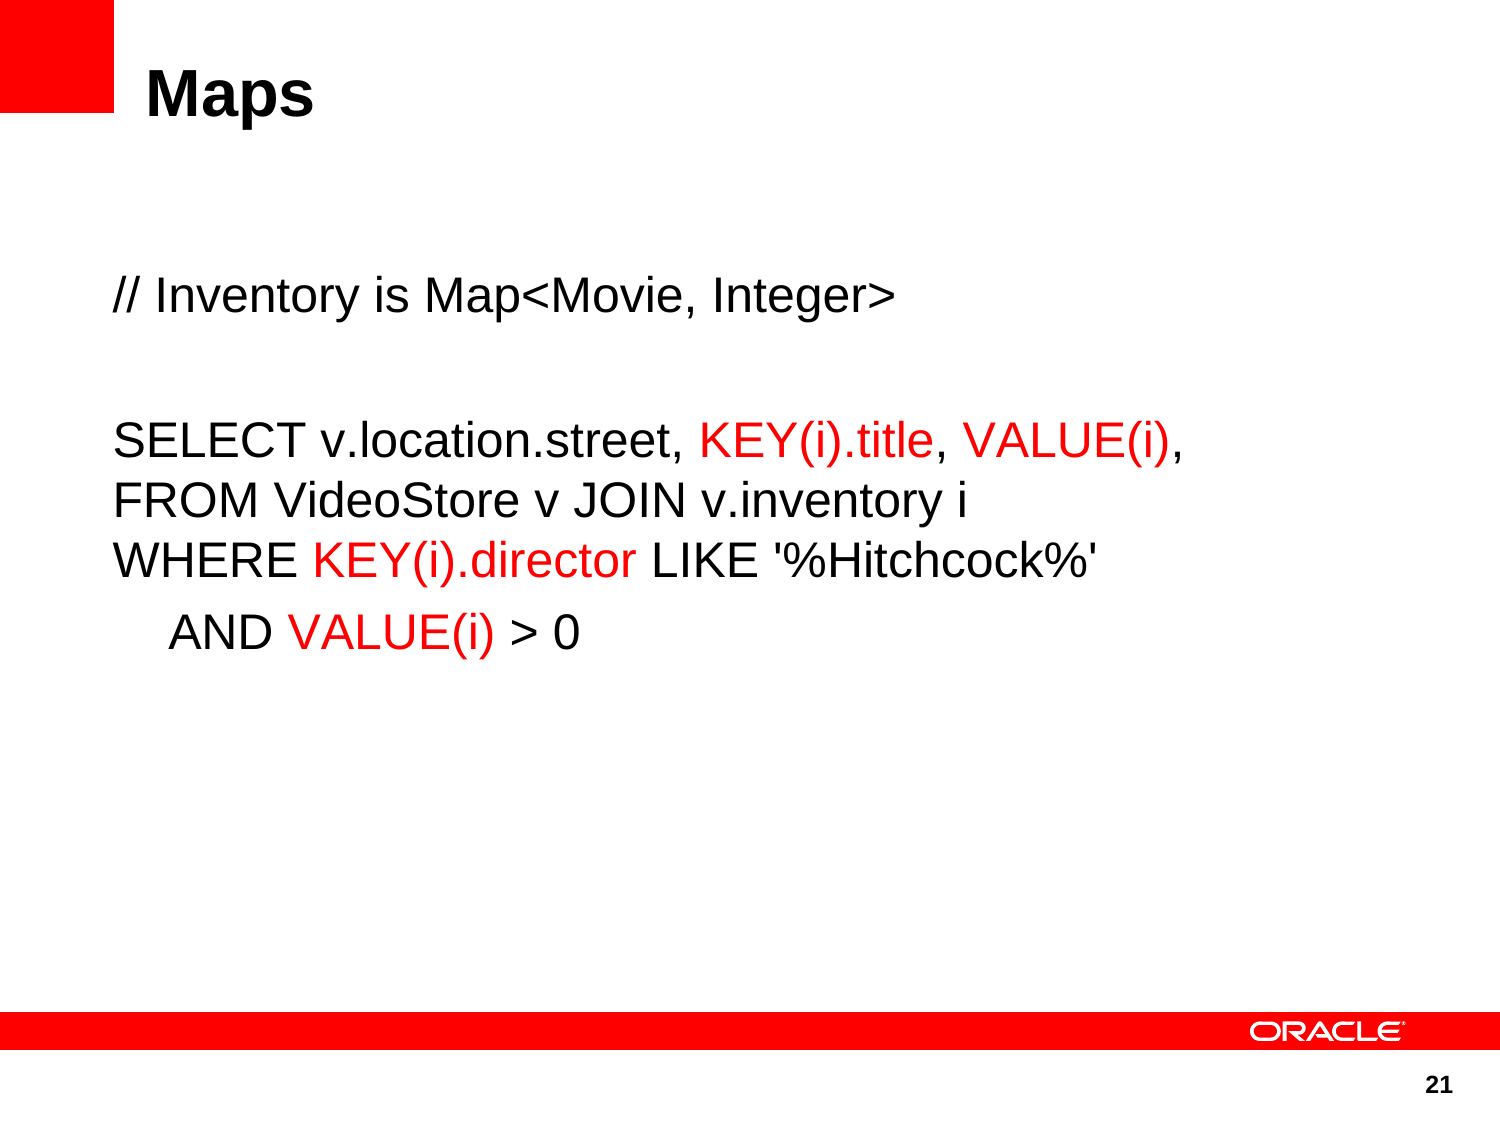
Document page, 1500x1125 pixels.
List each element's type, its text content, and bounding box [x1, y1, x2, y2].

picture [0, 1012, 1500, 1050]
picture [0, 0, 114, 113]
list // Inventory is Map<Movie, Integer> SELECT v.location.street, KEY(i).title, VALUE(i), FROM VideoStore v JOIN v.inventory i WHERE KEY(i).director LIKE '%Hitchcock%' AND VALUE(i) > 0 [112, 262, 1349, 961]
title Maps [145, 49, 1390, 190]
